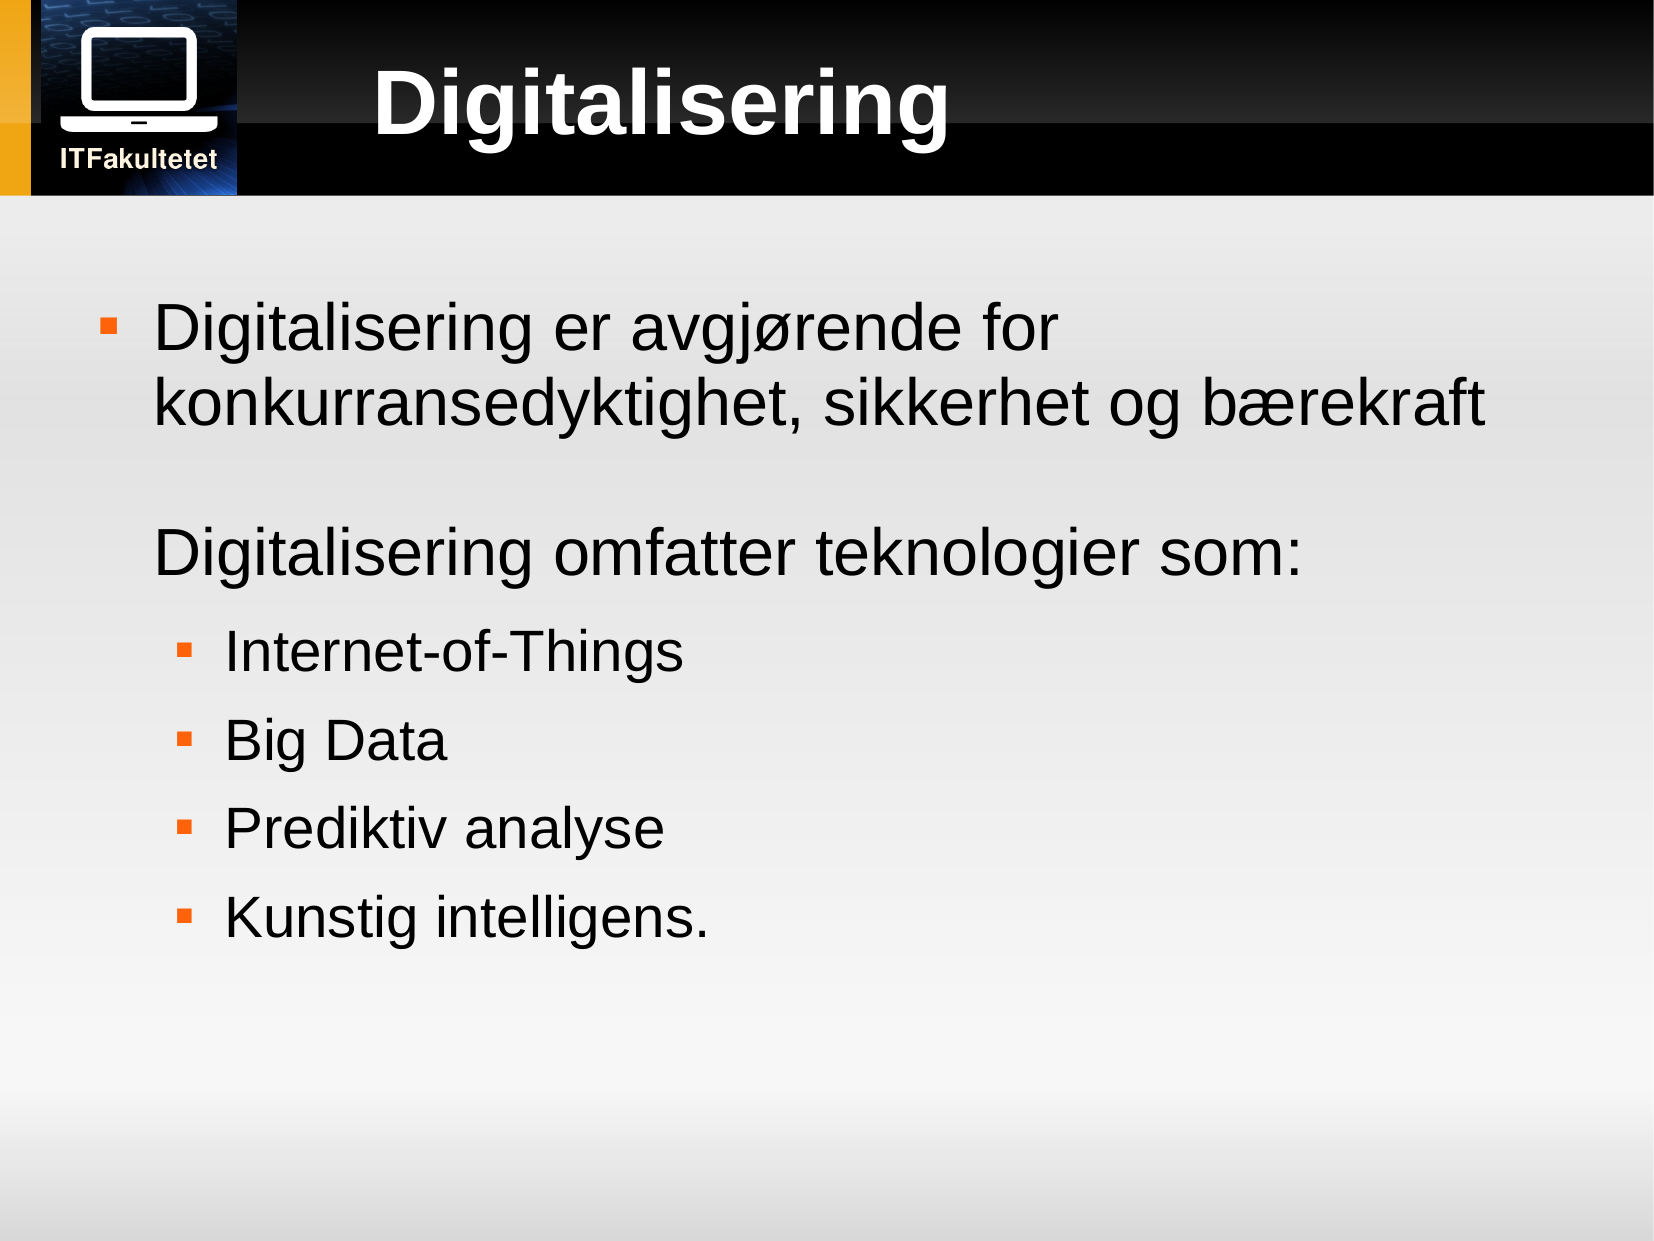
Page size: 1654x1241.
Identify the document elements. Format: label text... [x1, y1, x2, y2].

title Digitalisering [372, 0, 1447, 207]
list Digitalisering er avgjørende for konkurransedyktighet, sikkerhet og bærekraft Digitalisering omfatter teknologier som: Internet-of-Things Big Data Prediktiv analyse Kunstig intelligens. [82, 290, 1571, 1165]
picture [0, 0, 1654, 1241]
